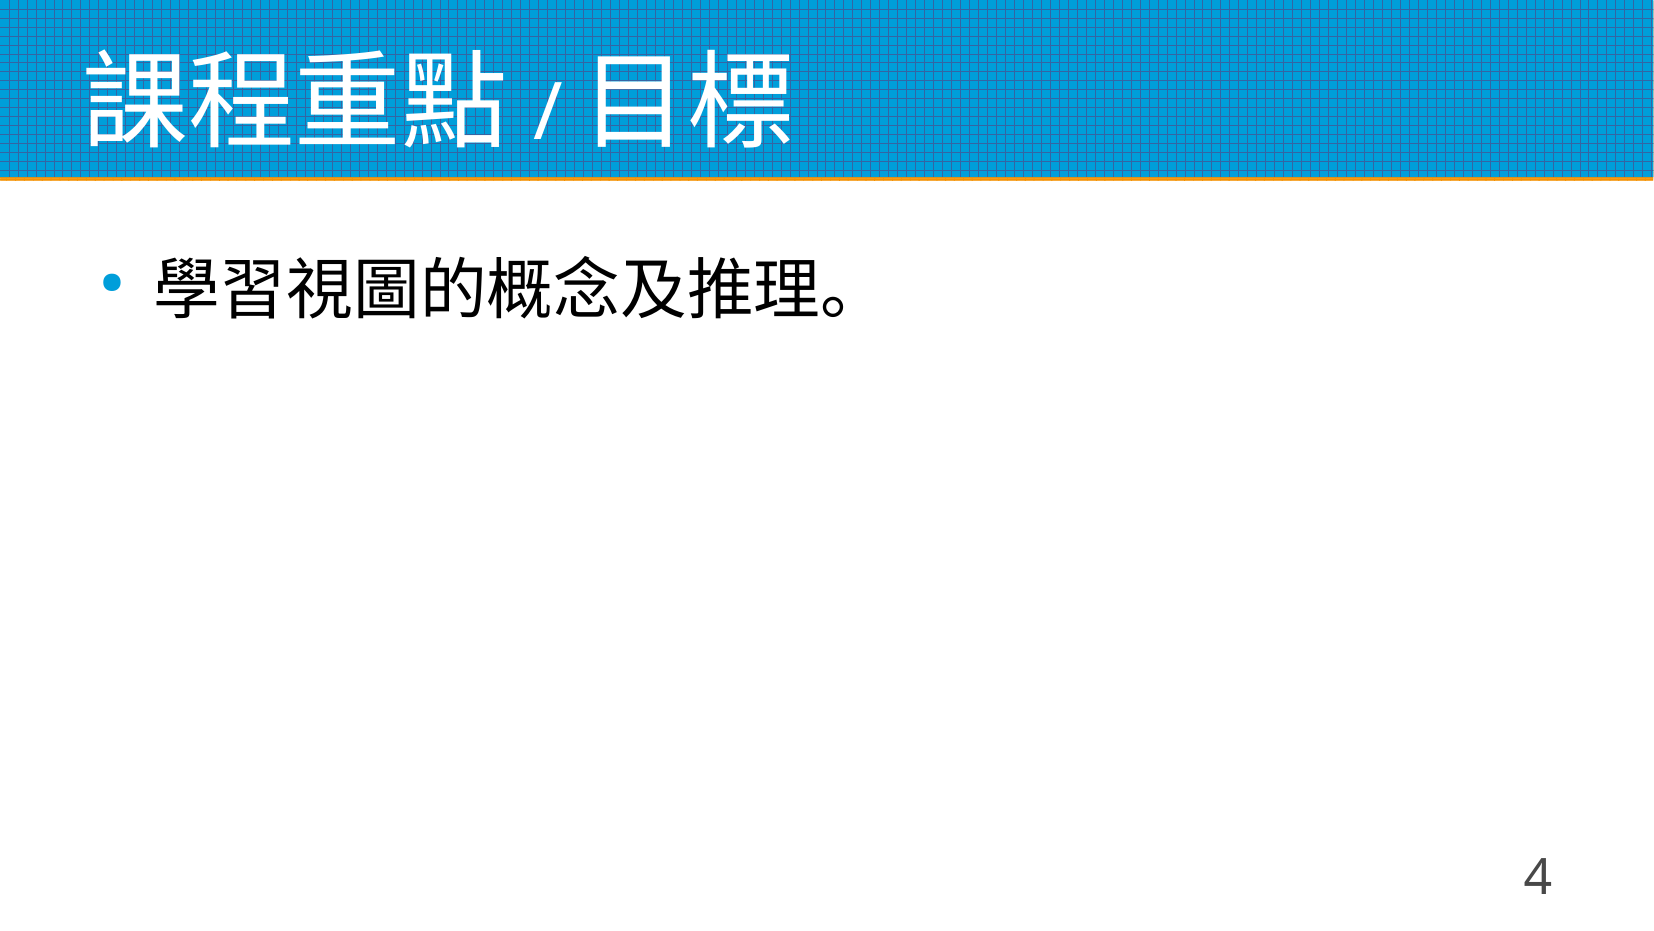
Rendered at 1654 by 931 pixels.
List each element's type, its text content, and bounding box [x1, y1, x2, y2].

list 學習視圖的概念及推理。 [82, 236, 1563, 811]
title 課程重點/目標 [82, 14, 1571, 171]
